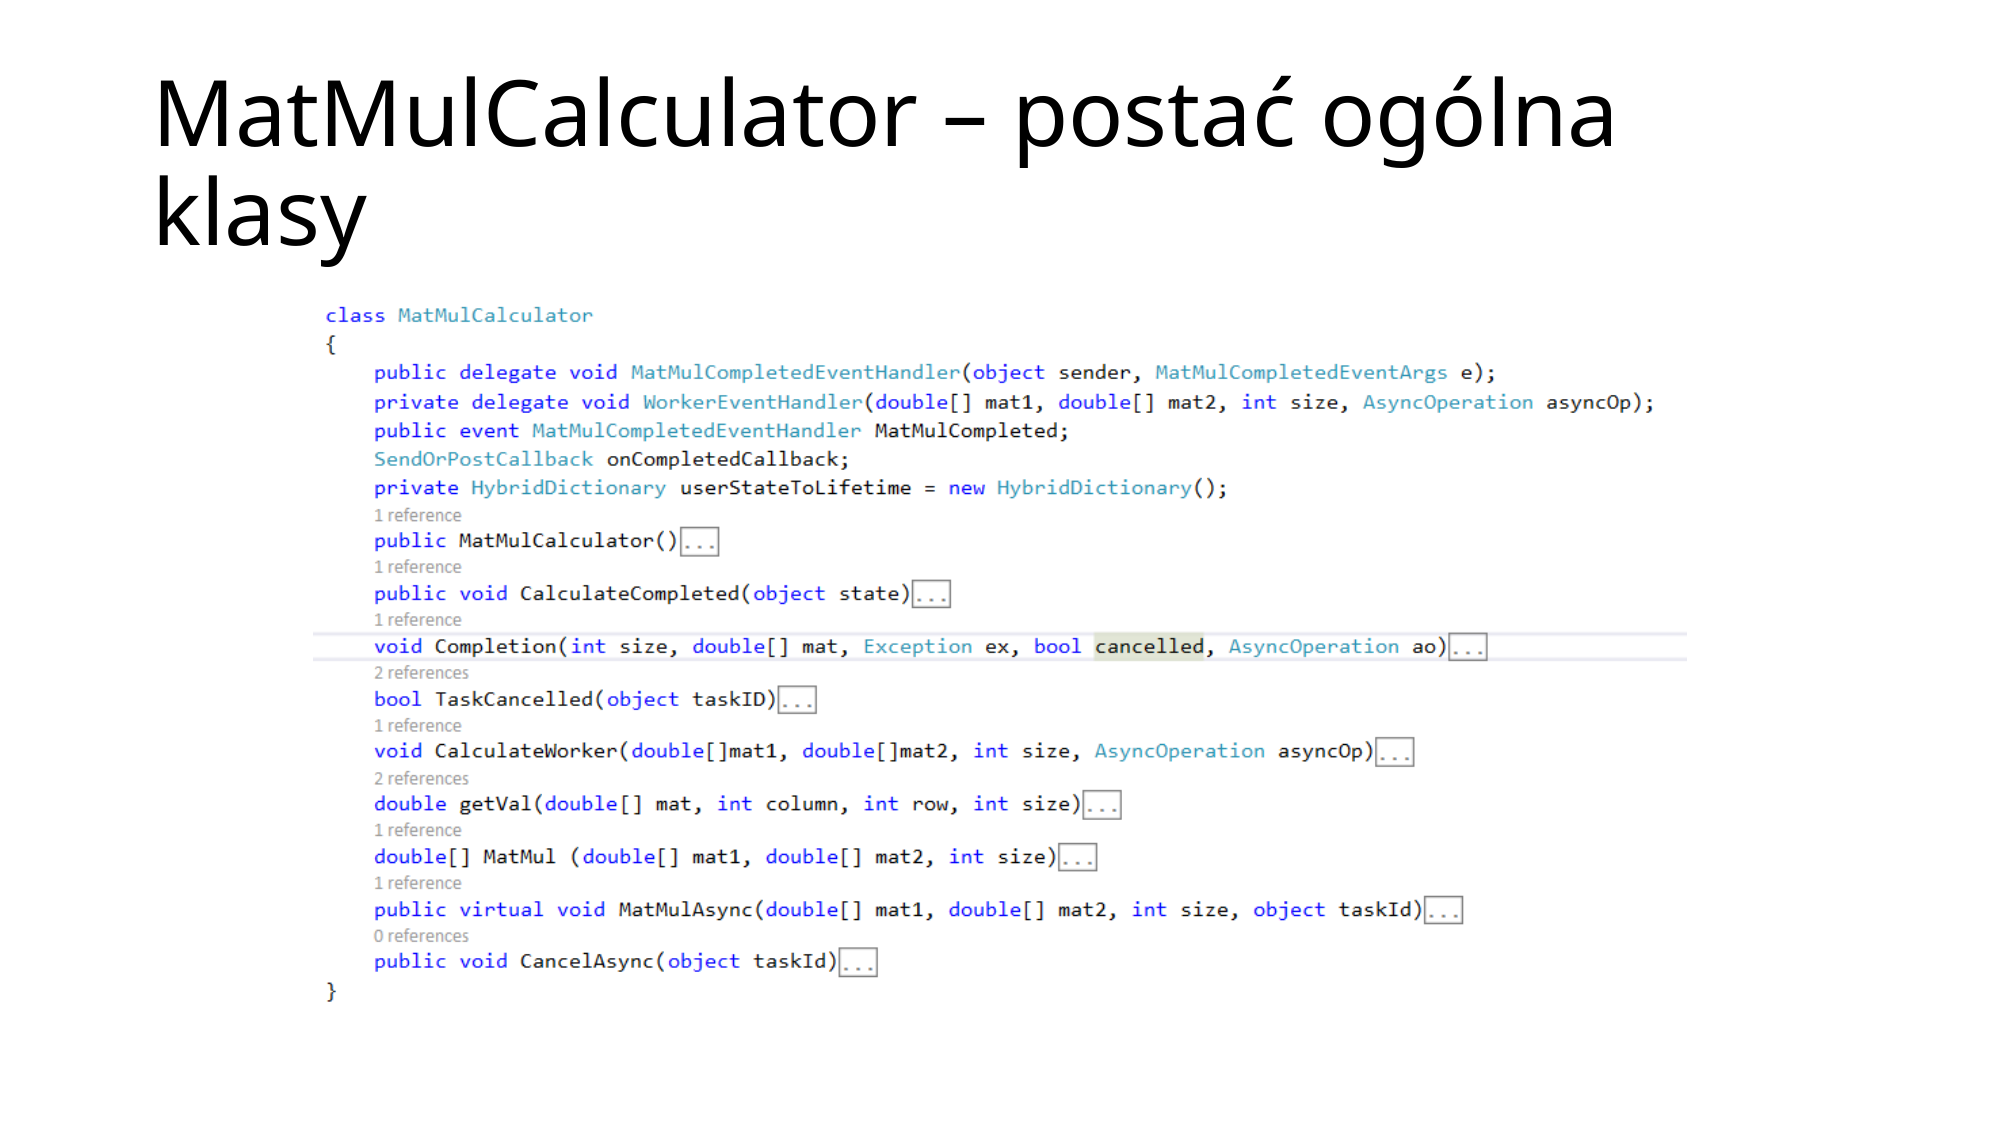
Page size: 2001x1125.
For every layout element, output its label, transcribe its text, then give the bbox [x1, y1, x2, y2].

picture [313, 299, 1687, 1014]
title MatMulCalculator – postać ogólna klasy [137, 59, 1863, 278]
